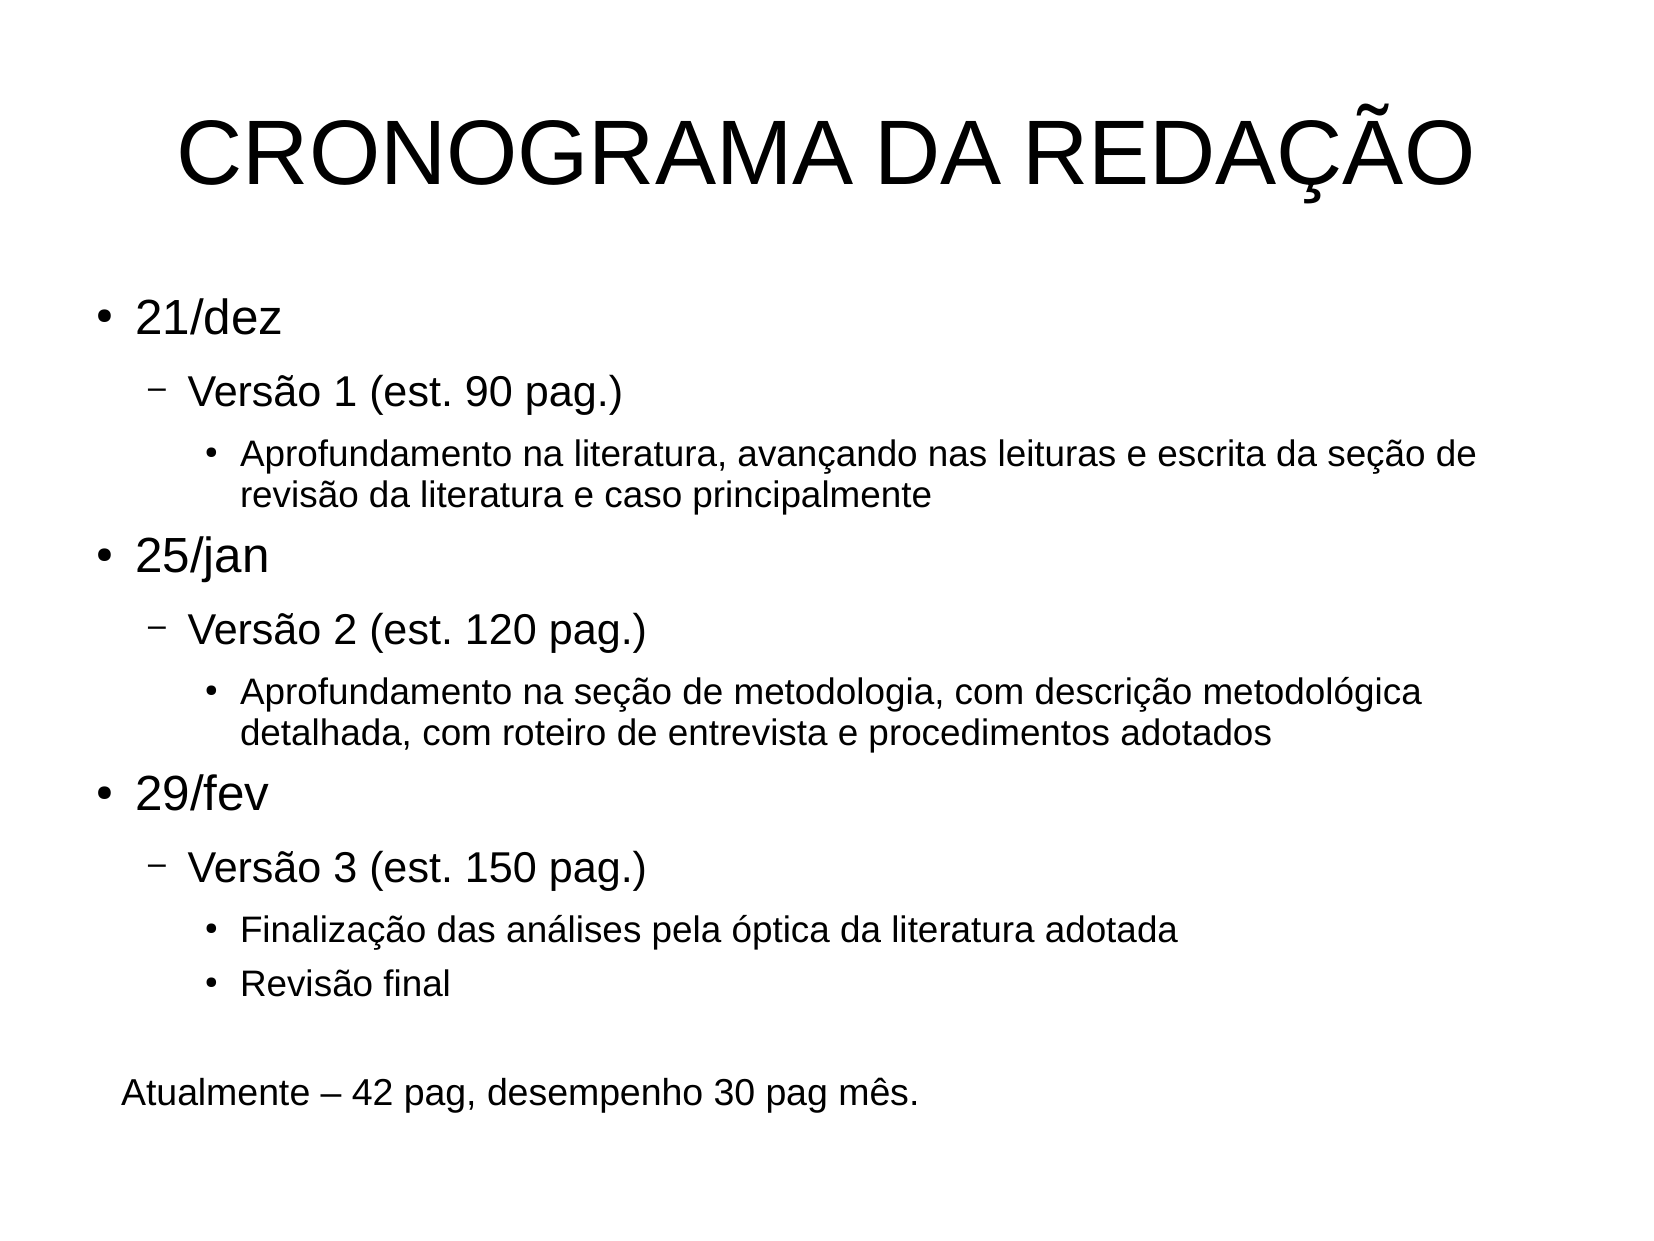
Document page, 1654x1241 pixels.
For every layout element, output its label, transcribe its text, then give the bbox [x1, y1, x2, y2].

text_box Atualmente – 42 pag, desempenho 30 pag mês. [106, 1063, 1571, 1121]
title CRONOGRAMA DA REDAÇÃO [82, 49, 1571, 257]
list 21/dez Versão 1 (est. 90 pag.) Aprofundamento na literatura, avançando nas leituras e escrita da seção de revisão da literatura e caso principalmente 25/jan Versão 2 (est. 120 pag.) Aprofundamento na seção de metodologia, com descrição metodológica detalhada, com roteiro de entrevista e procedimentos adotados 29/fev Versão 3 (est. 150 pag.) Finalização das análises pela óptica da literatura adotada Revisão final [82, 290, 1571, 1010]
